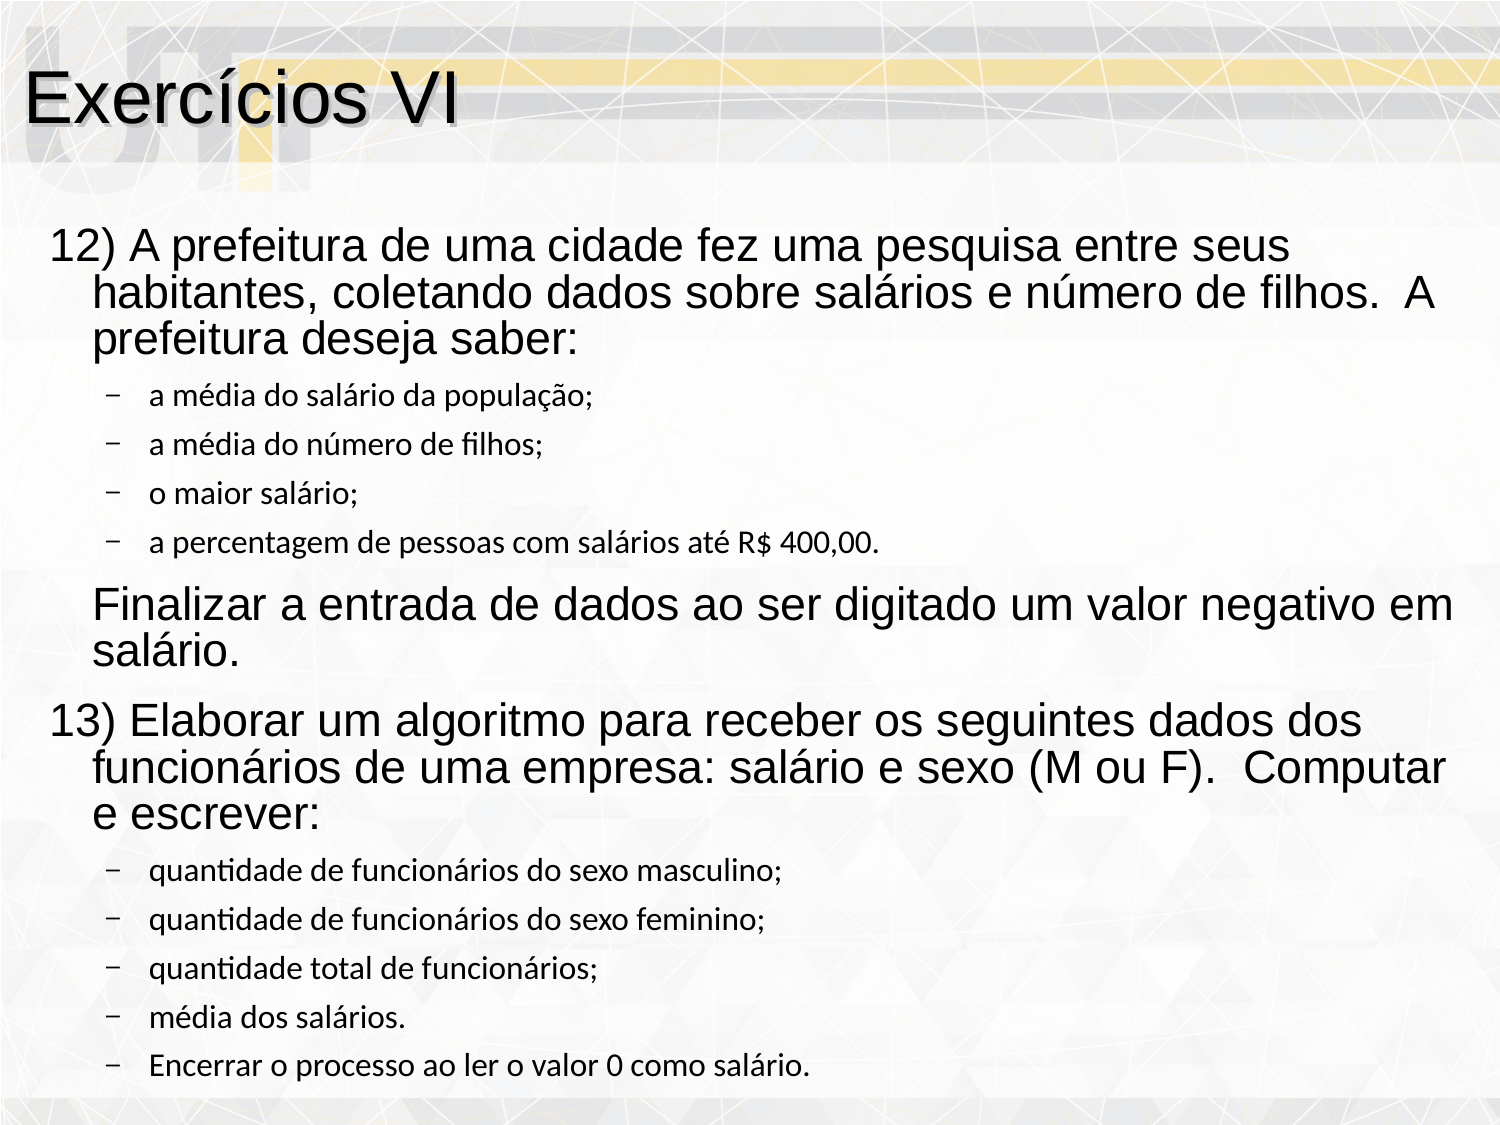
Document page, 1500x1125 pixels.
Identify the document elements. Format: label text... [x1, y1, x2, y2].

title Exercícios VI [23, 18, 1489, 178]
list A prefeitura de uma cidade fez uma pesquisa entre seus habitantes, coletando dados sobre salários e número de filhos. A prefeitura deseja saber: a média do salário da população; a média do número de filhos; o maior salário; a percentagem de pessoas com salários até R$ 400,00. Finalizar a entrada de dados ao ser digitado um valor negativo em salário. Elaborar um algoritmo para receber os seguintes dados dos funcionários de uma empresa: salário e sexo (M ou F). Computar e escrever: quantidade de funcionários do sexo masculino; quantidade de funcionários do sexo feminino; quantidade total de funcionários; média dos salários. Encerrar o processo ao ler o valor 0 como salário. [35, 224, 1477, 1087]
